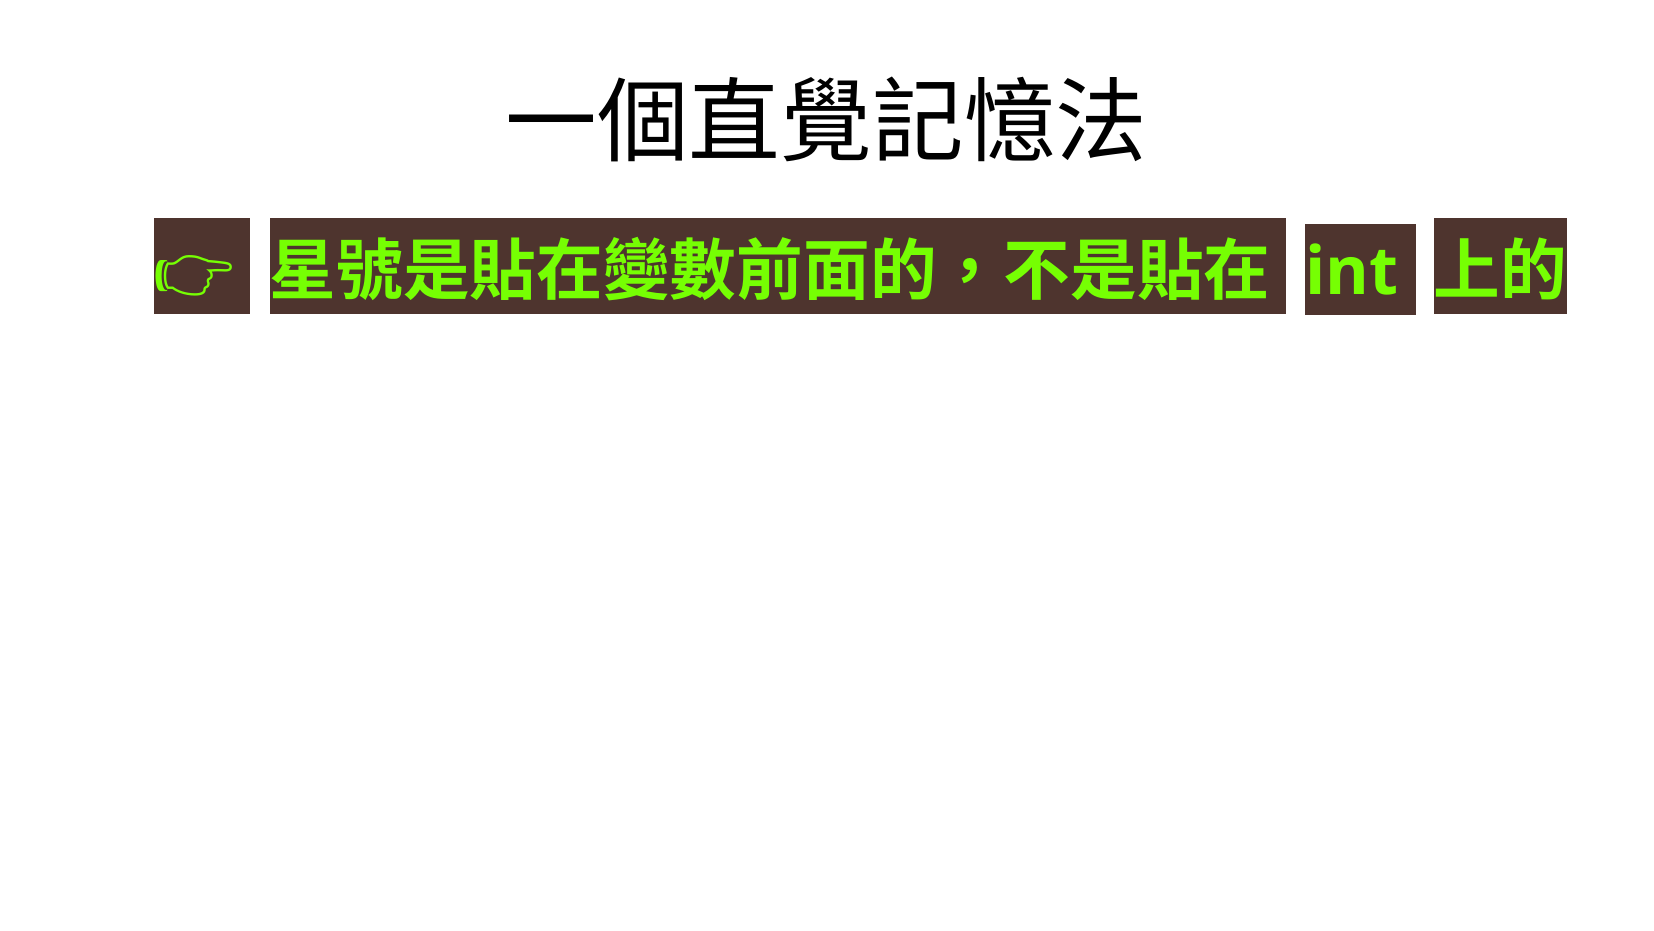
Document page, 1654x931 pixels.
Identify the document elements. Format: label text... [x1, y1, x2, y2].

list 👉 星號是貼在變數前面的，不是貼在 int 上的 [82, 217, 1571, 758]
title 一個直覺記憶法 [82, 37, 1571, 193]
